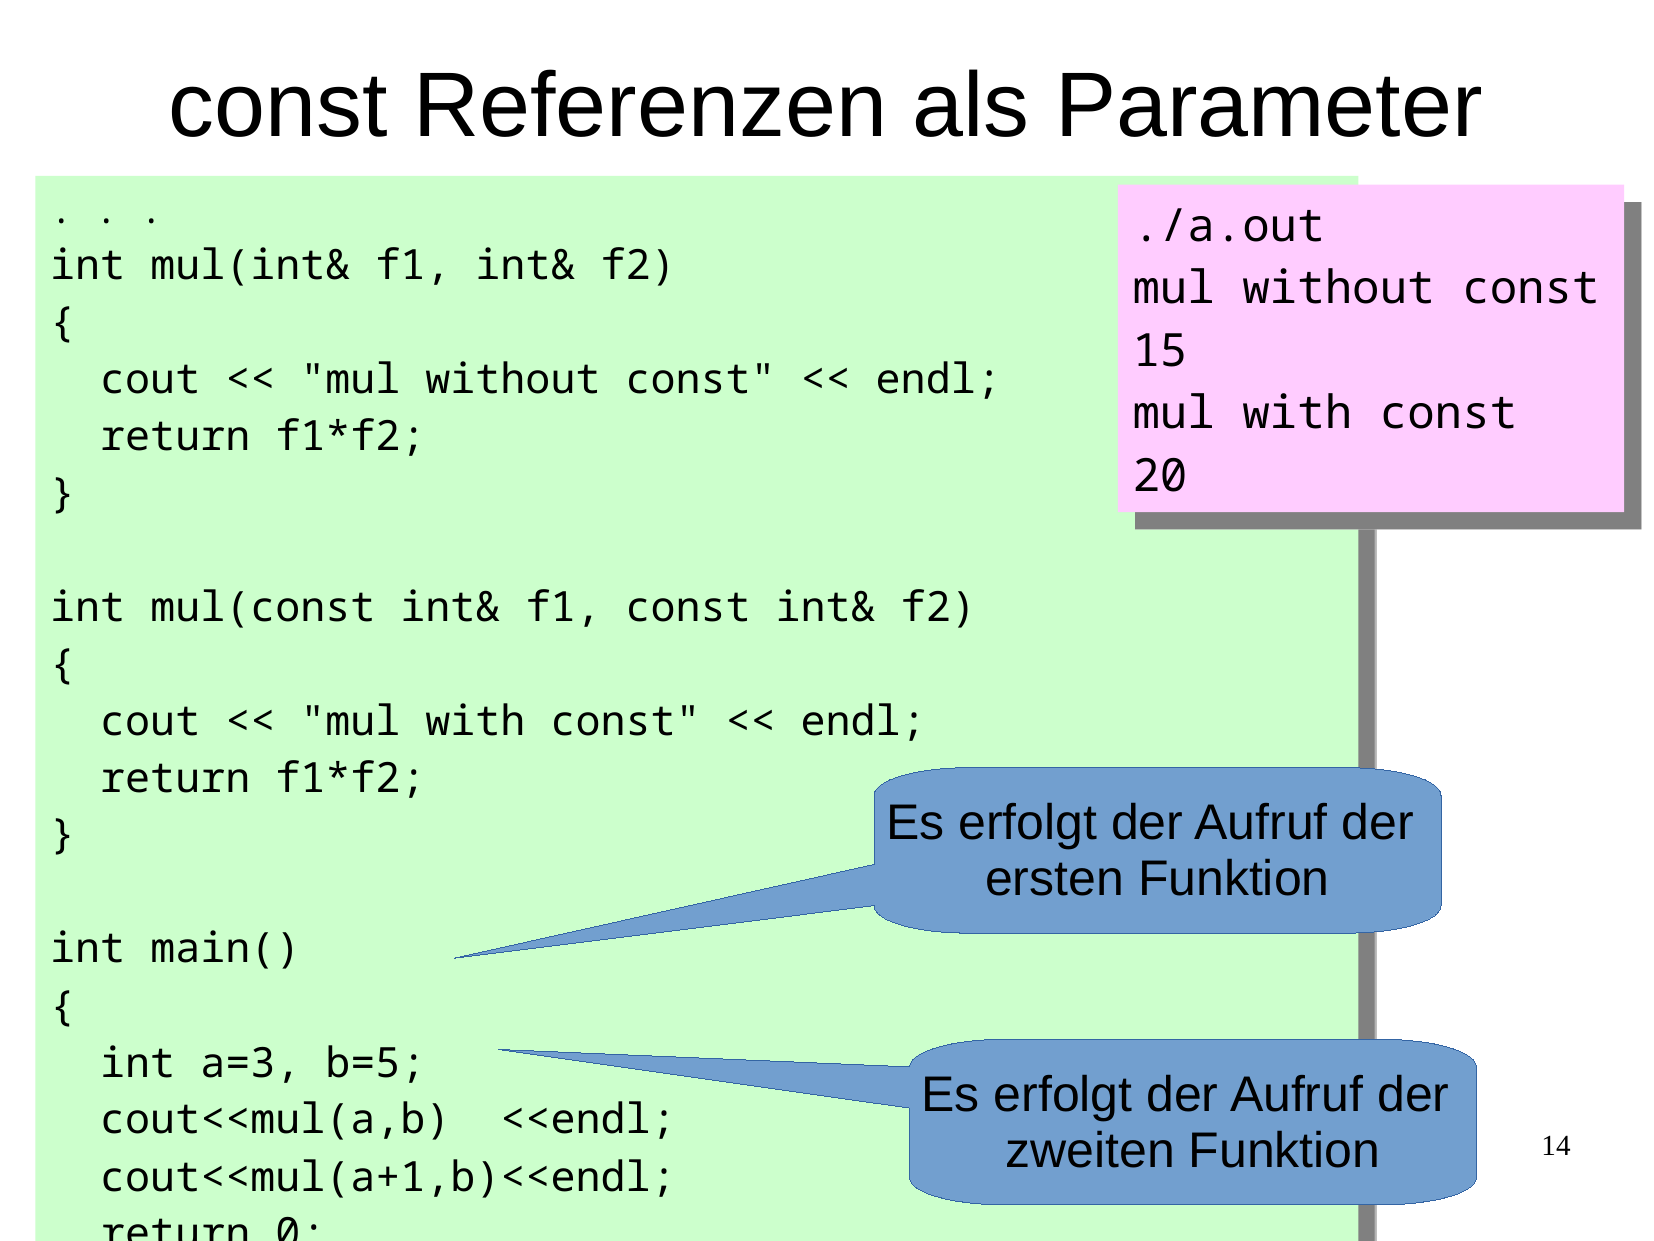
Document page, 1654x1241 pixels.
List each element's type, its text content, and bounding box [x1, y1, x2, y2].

text_box Es erfolgt der Aufruf der ersten Funktion [454, 767, 1442, 959]
title const Referenzen als Parameter [82, 35, 1571, 174]
text_box . . . int mul(int& f1, int& f2) { cout << "mul without const" << endl; return f1*f2; } int mul(const int& f1, const int& f2) { cout << "mul with const" << endl; return f1*f2; } int main() { int a=3, b=5; cout<<mul(a,b) <<endl; cout<<mul(a+1,b)<<endl; return 0; } [35, 175, 1359, 1199]
text_box Es erfolgt der Aufruf der zweiten Funktion [498, 1039, 1477, 1205]
text_box ./a.out mul without const 15 mul with const 20 [1117, 184, 1625, 485]
